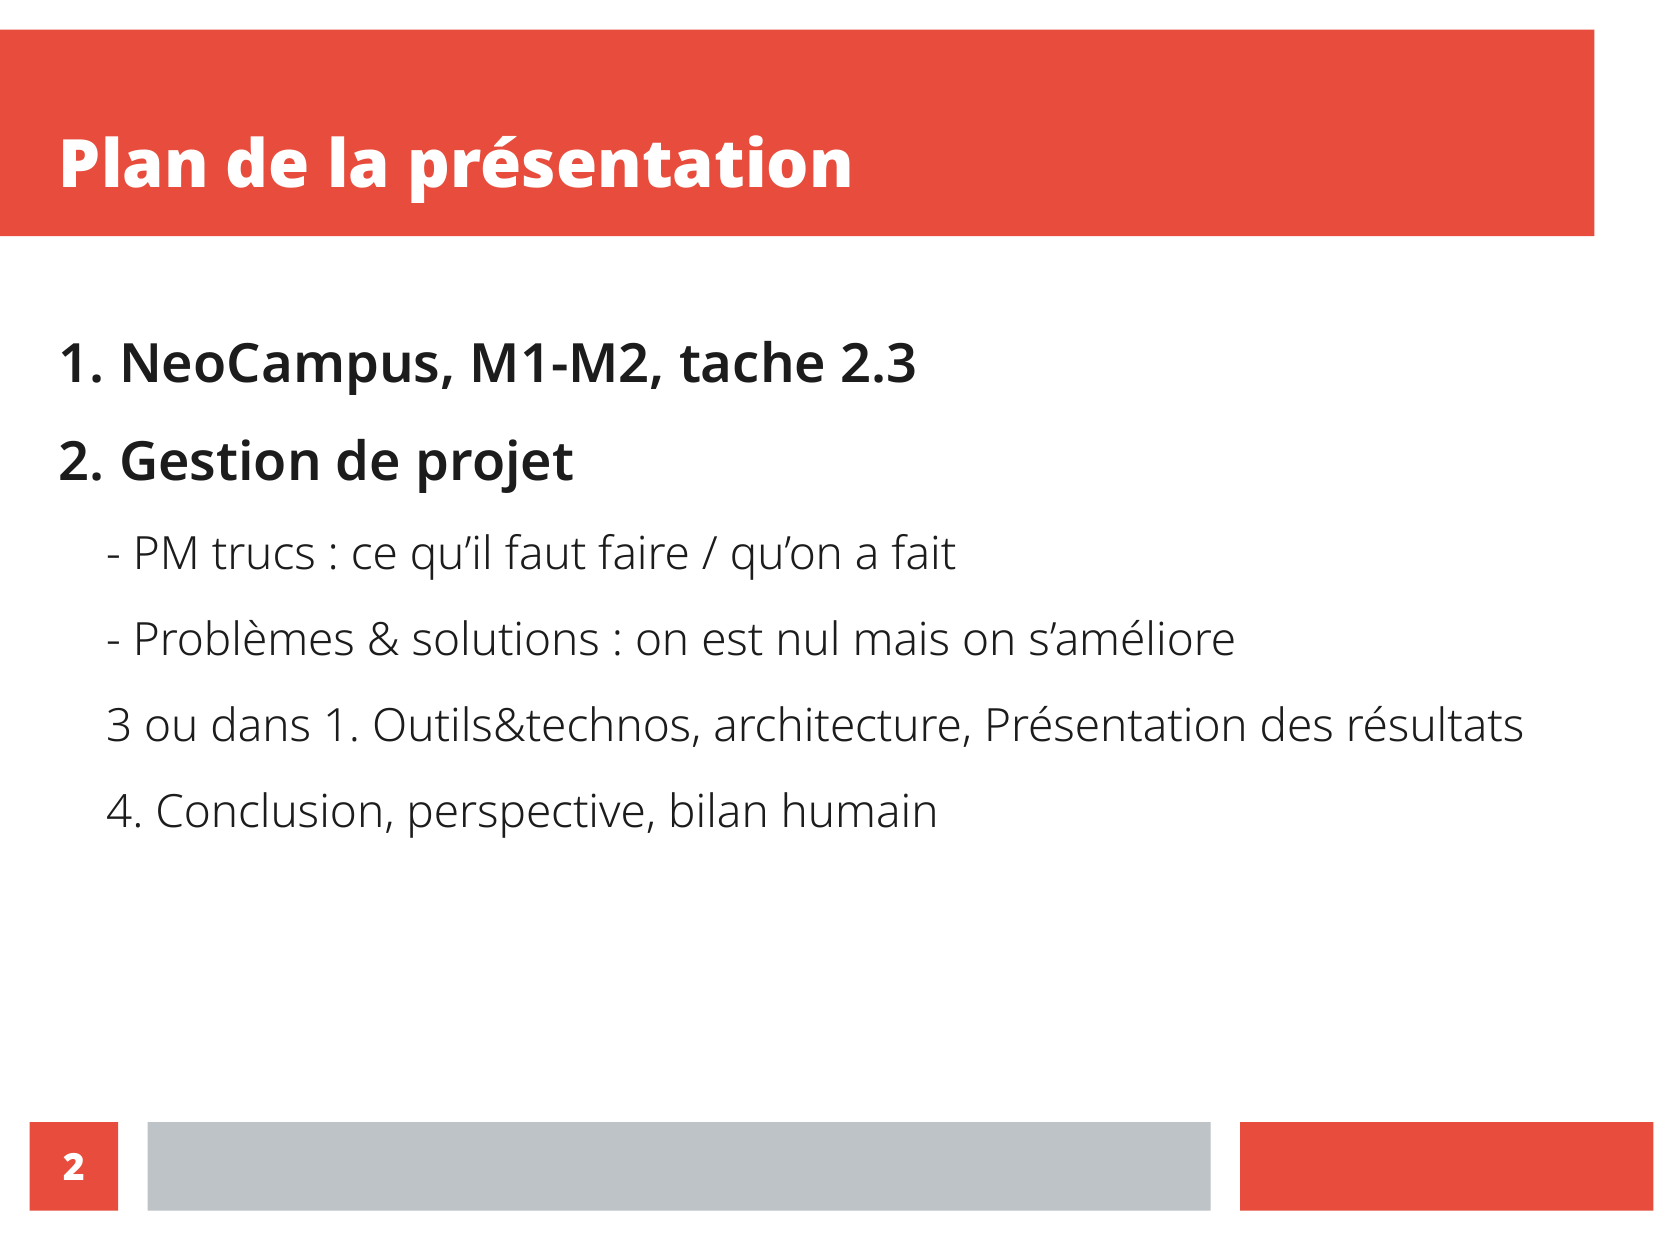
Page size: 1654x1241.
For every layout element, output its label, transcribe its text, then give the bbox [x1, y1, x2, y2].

list 1. NeoCampus, M1-M2, tache 2.3 2. Gestion de projet - PM trucs : ce qu’il faut faire / qu’on a fait - Problèmes & solutions : on est nul mais on s’améliore 3 ou dans 1. Outils&technos, architecture, Présentation des résultats 4. Conclusion, perspective, bilan humain [59, 324, 1565, 1093]
title Plan de la présentation [59, 59, 1595, 207]
